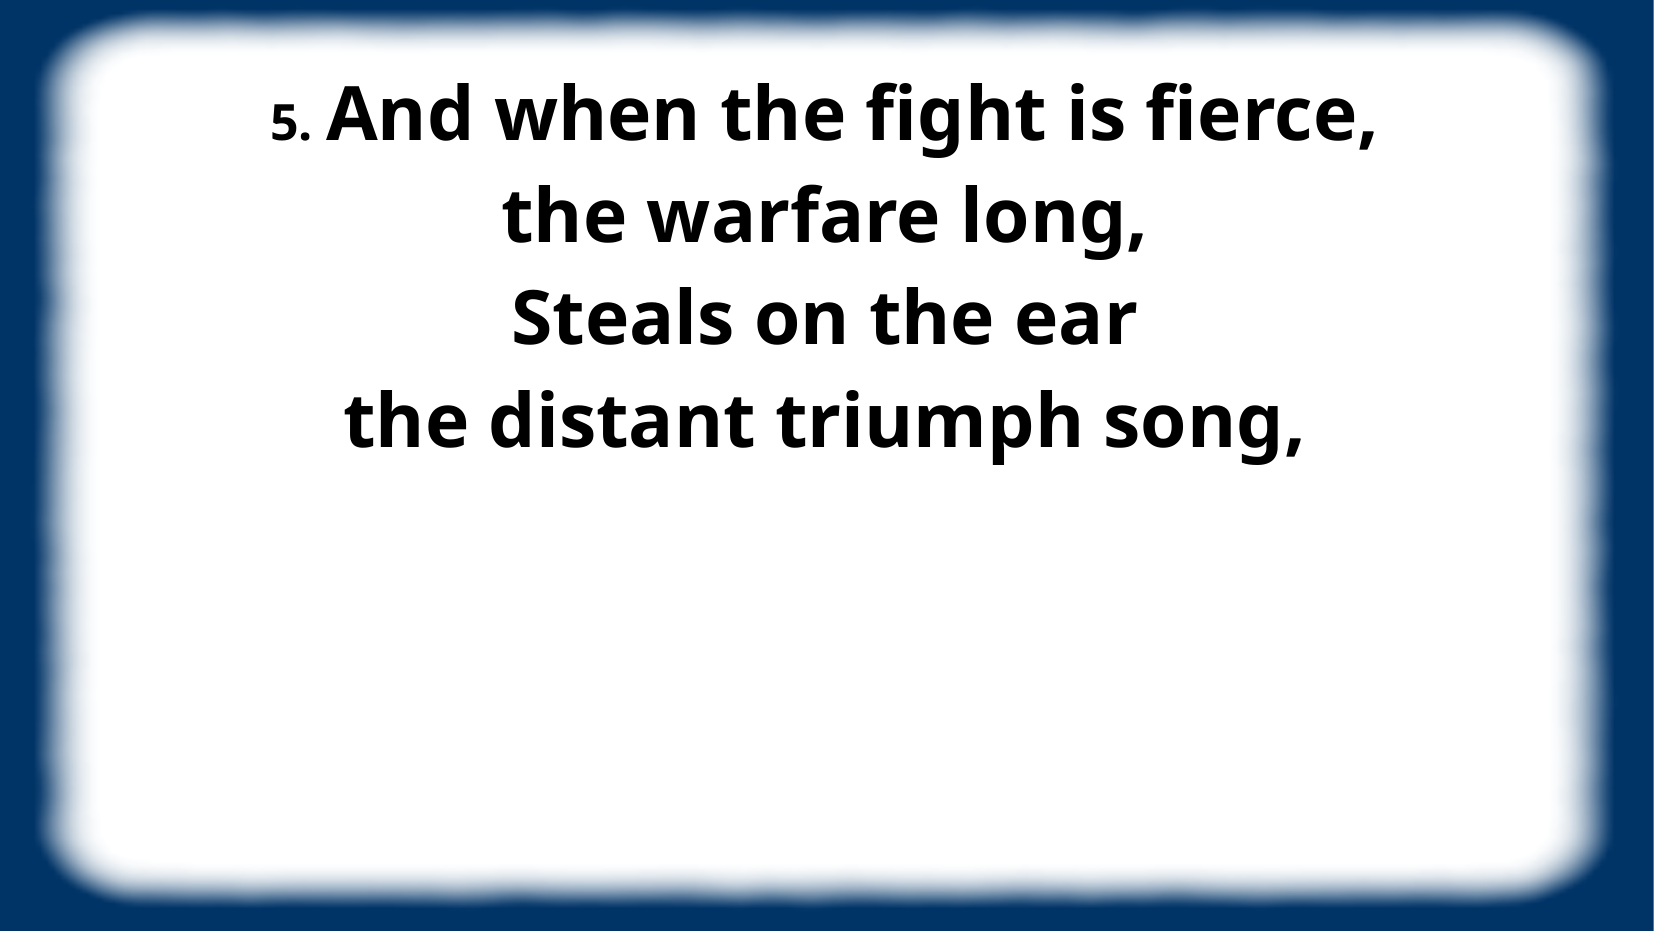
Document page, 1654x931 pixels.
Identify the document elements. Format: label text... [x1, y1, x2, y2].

title 5. And when the fight is fierce, the warfare long, Steals on the ear the distant triumph song, [120, 60, 1531, 466]
picture [0, 0, 1654, 931]
